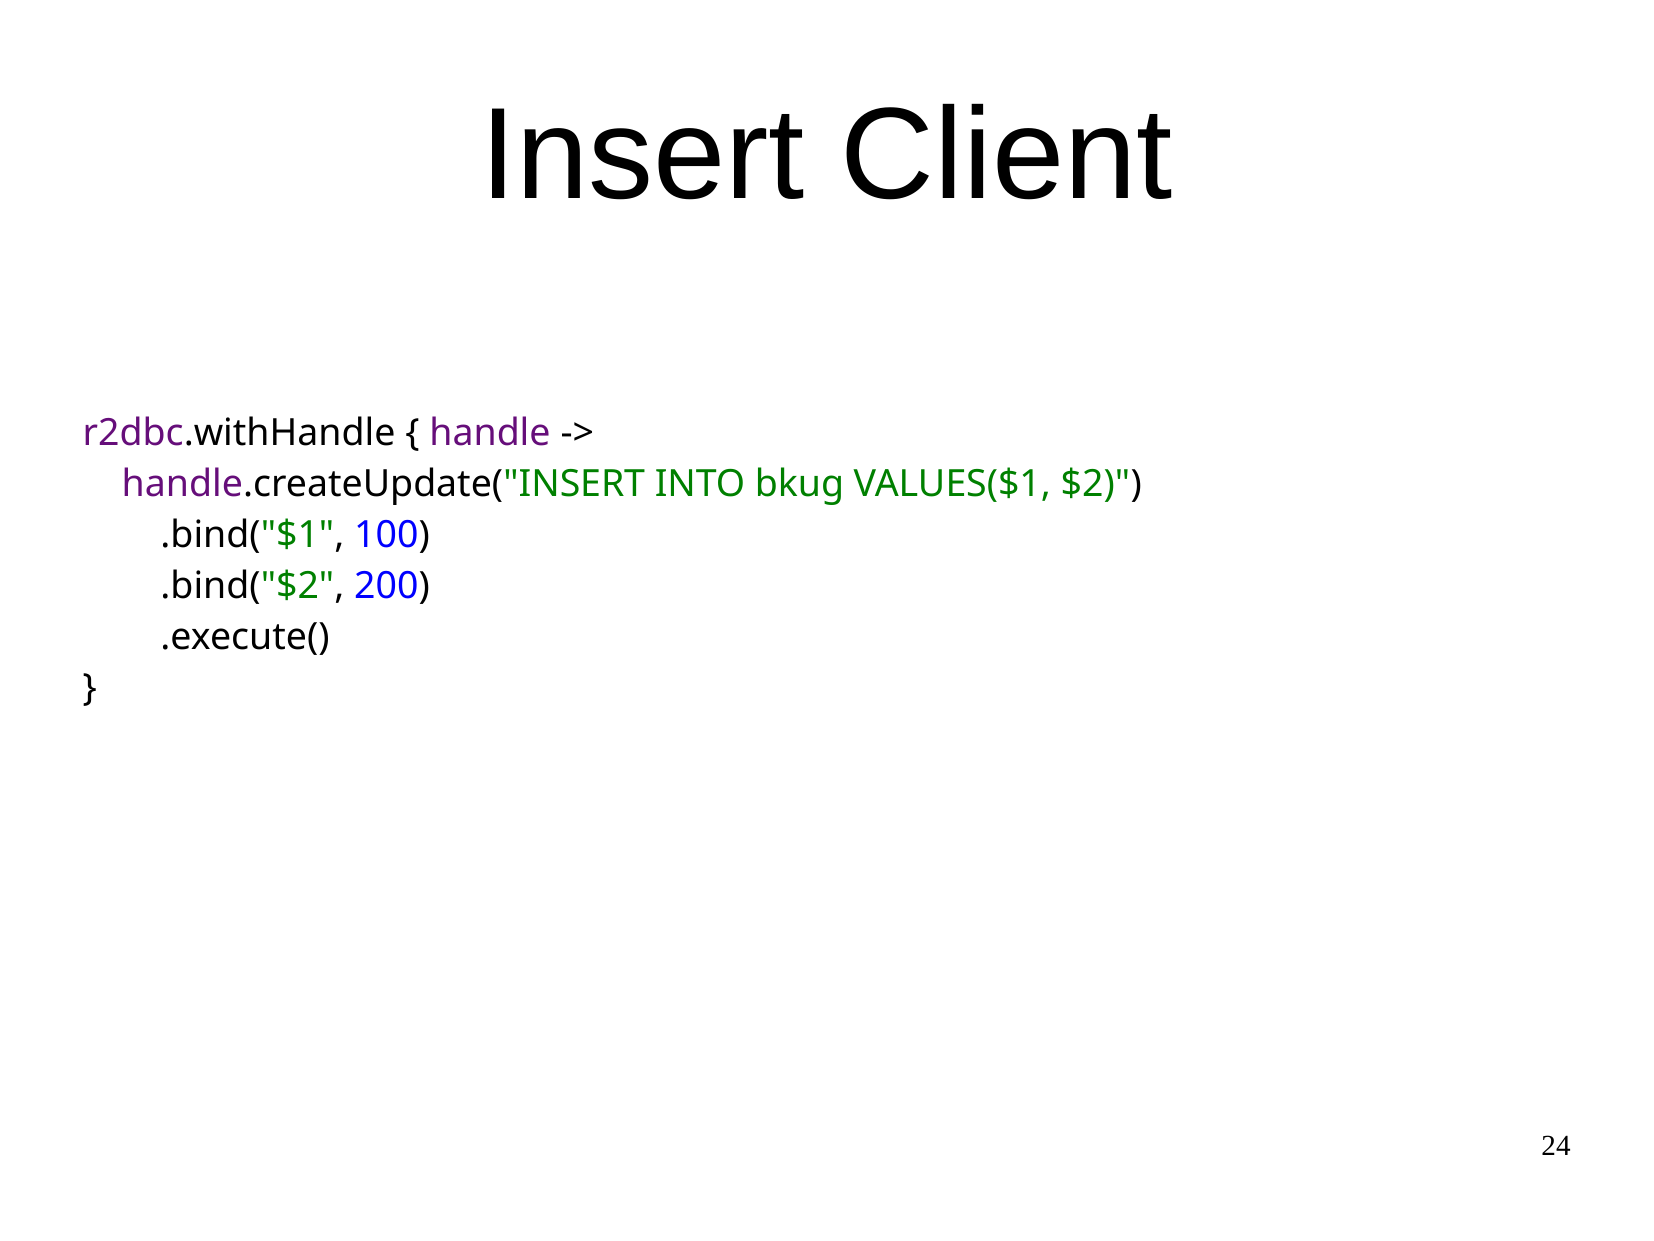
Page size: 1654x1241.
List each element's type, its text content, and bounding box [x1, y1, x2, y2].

title Insert Client [82, 49, 1571, 257]
list r2dbc.withHandle { handle -> handle.createUpdate("INSERT INTO bkug VALUES($1, $2)") .bind("$1", 100) .bind("$2", 200) .execute() } [82, 405, 1571, 1126]
